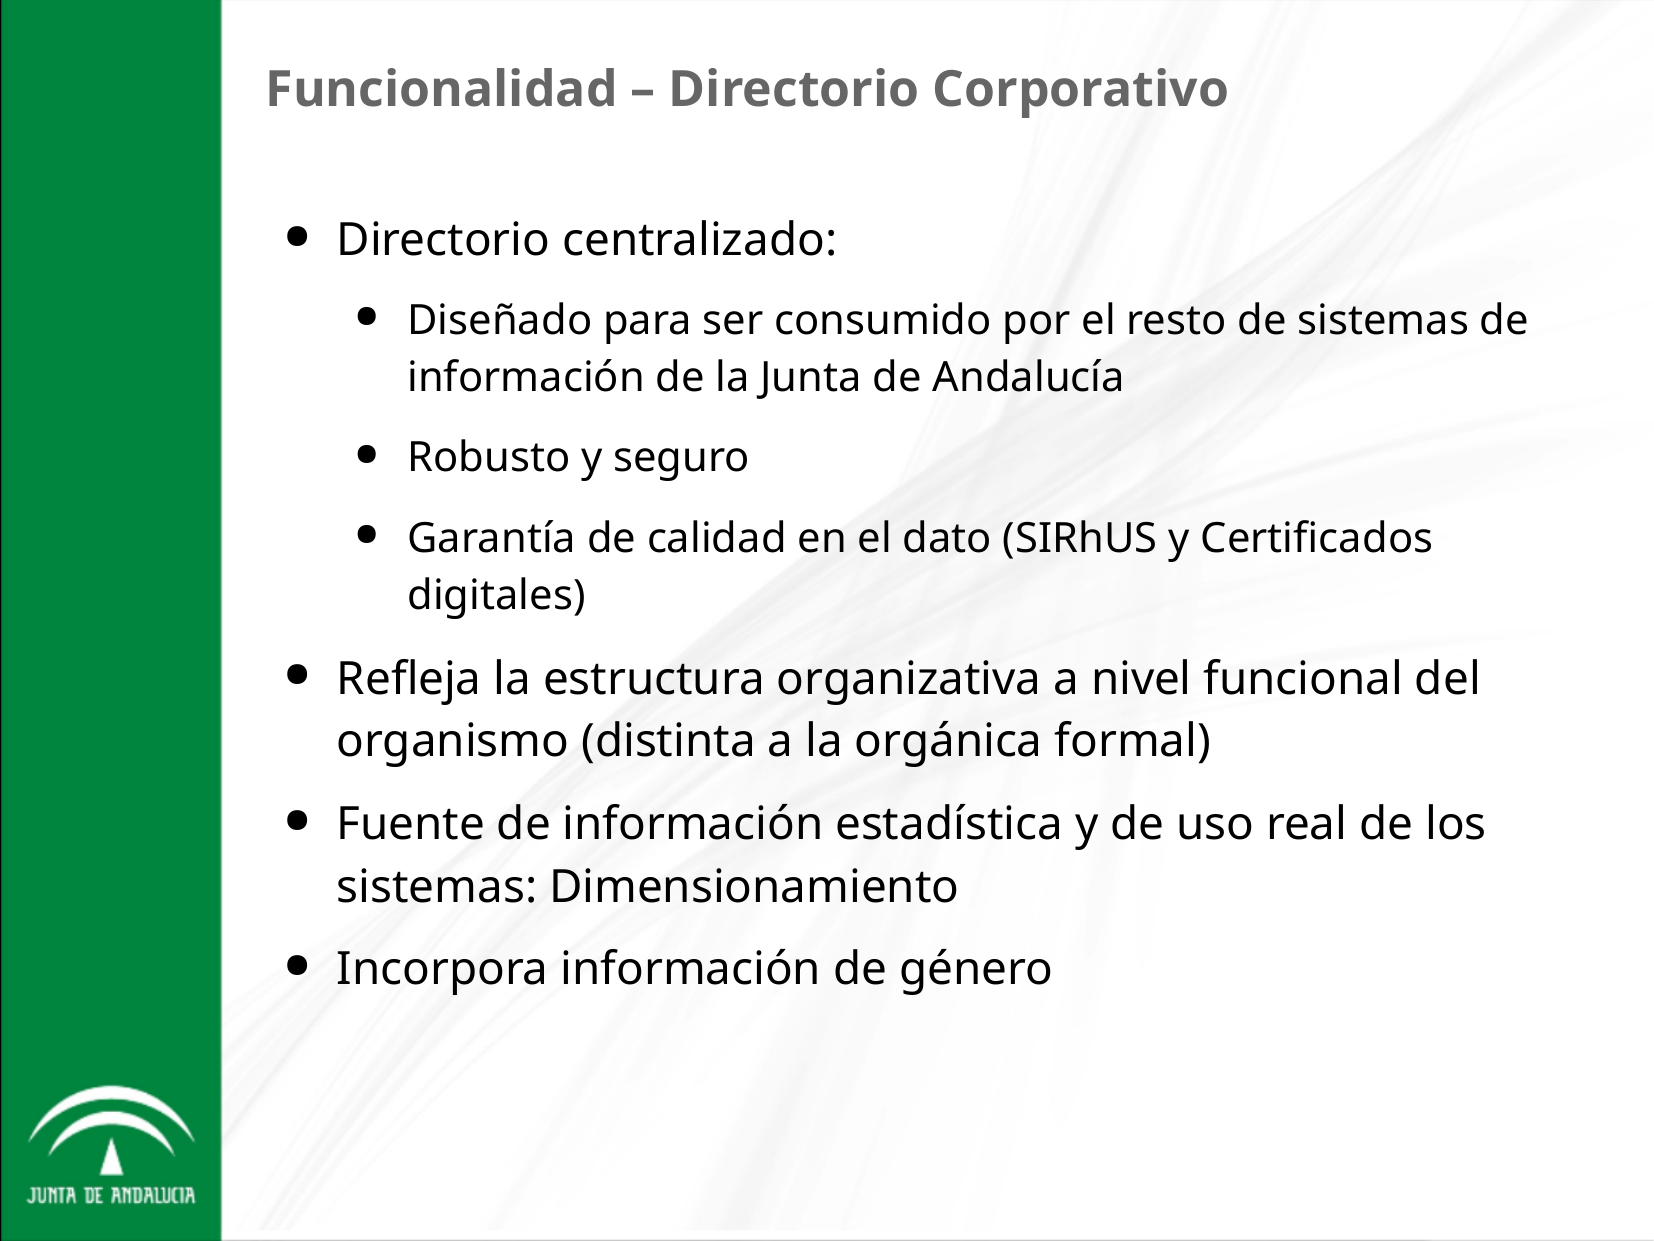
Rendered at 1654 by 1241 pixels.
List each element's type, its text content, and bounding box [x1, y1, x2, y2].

picture [0, 0, 1654, 1241]
title Funcionalidad – Directorio Corporativo [265, 37, 1571, 136]
list Directorio centralizado: Diseñado para ser consumido por el resto de sistemas de información de la Junta de Andalucía Robusto y seguro Garantía de calidad en el dato (SIRhUS y Certificados digitales) Refleja la estructura organizativa a nivel funcional del organismo (distinta a la orgánica formal) Fuente de información estadística y de uso real de los sistemas: Dimensionamiento Incorpora información de género [265, 206, 1571, 1026]
